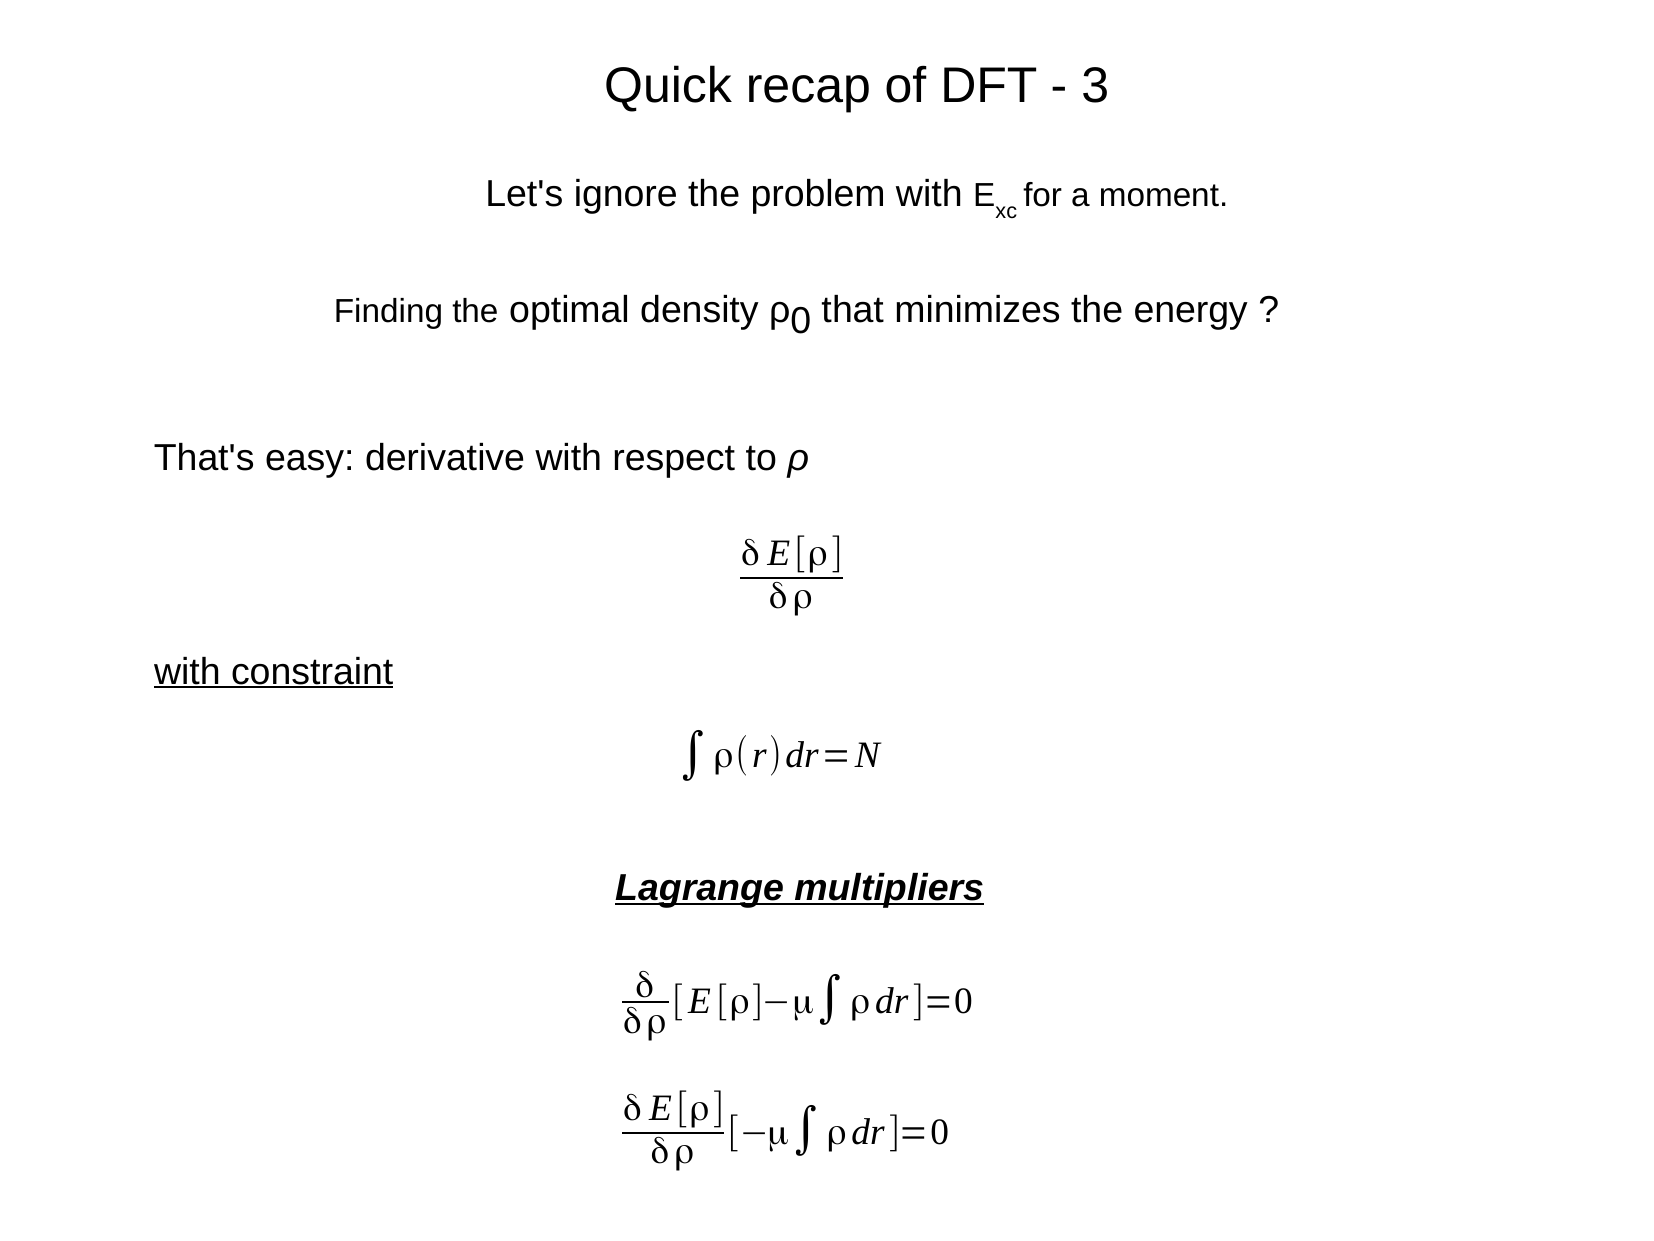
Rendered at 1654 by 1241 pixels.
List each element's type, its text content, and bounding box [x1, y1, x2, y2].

chart [671, 727, 892, 784]
text_box with constraint [139, 642, 430, 700]
chart [613, 969, 979, 1043]
chart [731, 532, 850, 618]
chart [613, 1087, 955, 1174]
text_box Lagrange multipliers [600, 859, 999, 917]
text_box Let's ignore the problem with Exc for a moment. [470, 165, 1245, 231]
text_box Quick recap of DFT - 3 [589, 49, 1186, 121]
text_box That's easy: derivative with respect to ρ [138, 428, 825, 486]
text_box Finding the optimal density ρ0 that minimizes the energy ? [319, 280, 1459, 349]
